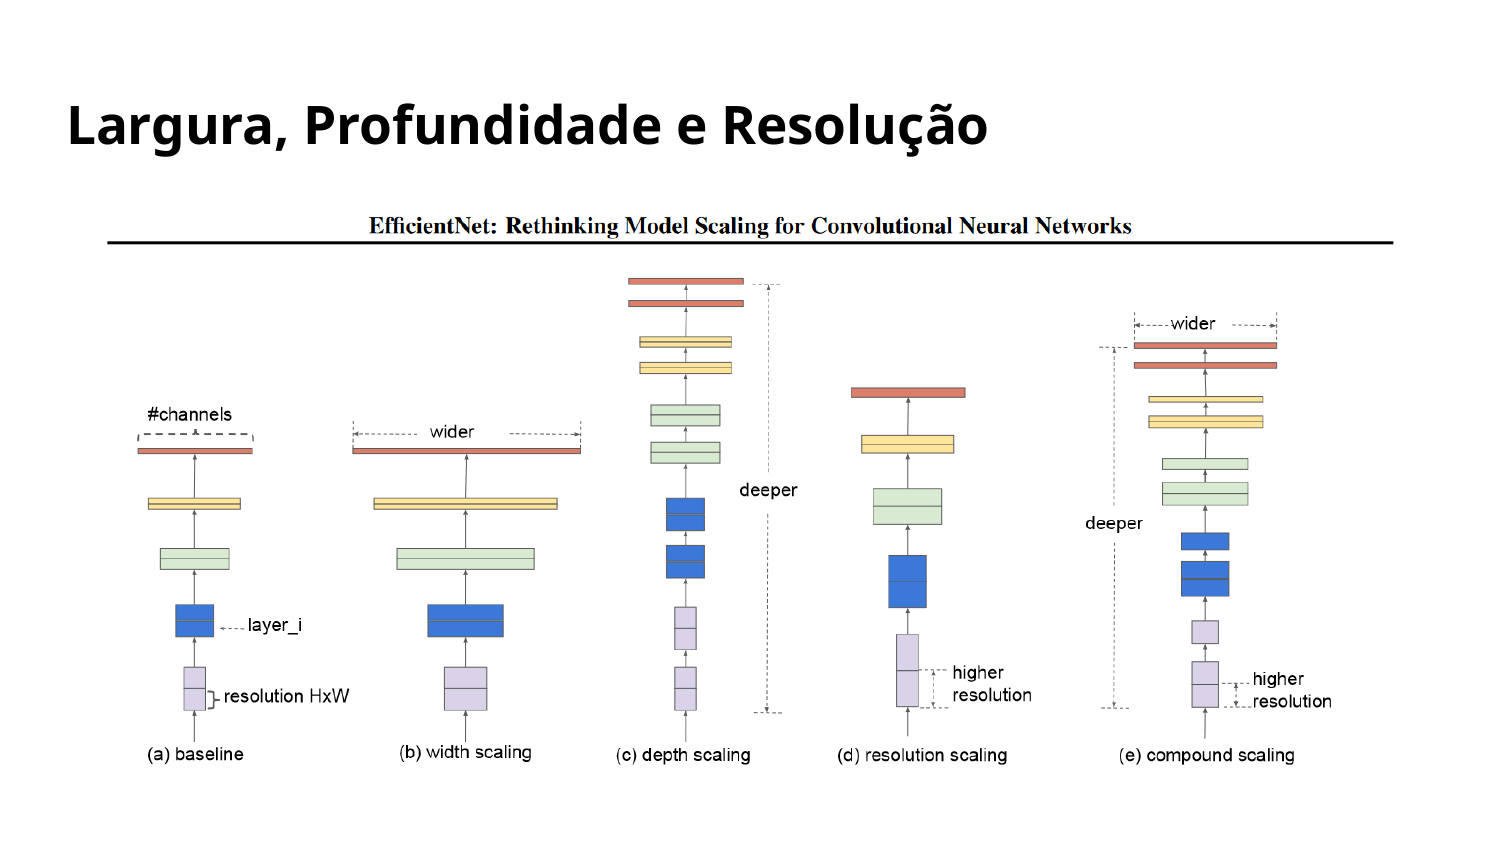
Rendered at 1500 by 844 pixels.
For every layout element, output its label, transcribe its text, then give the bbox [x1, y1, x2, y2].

title Largura, Profundidade e Resolução [51, 72, 1449, 176]
picture [95, 208, 1405, 787]
